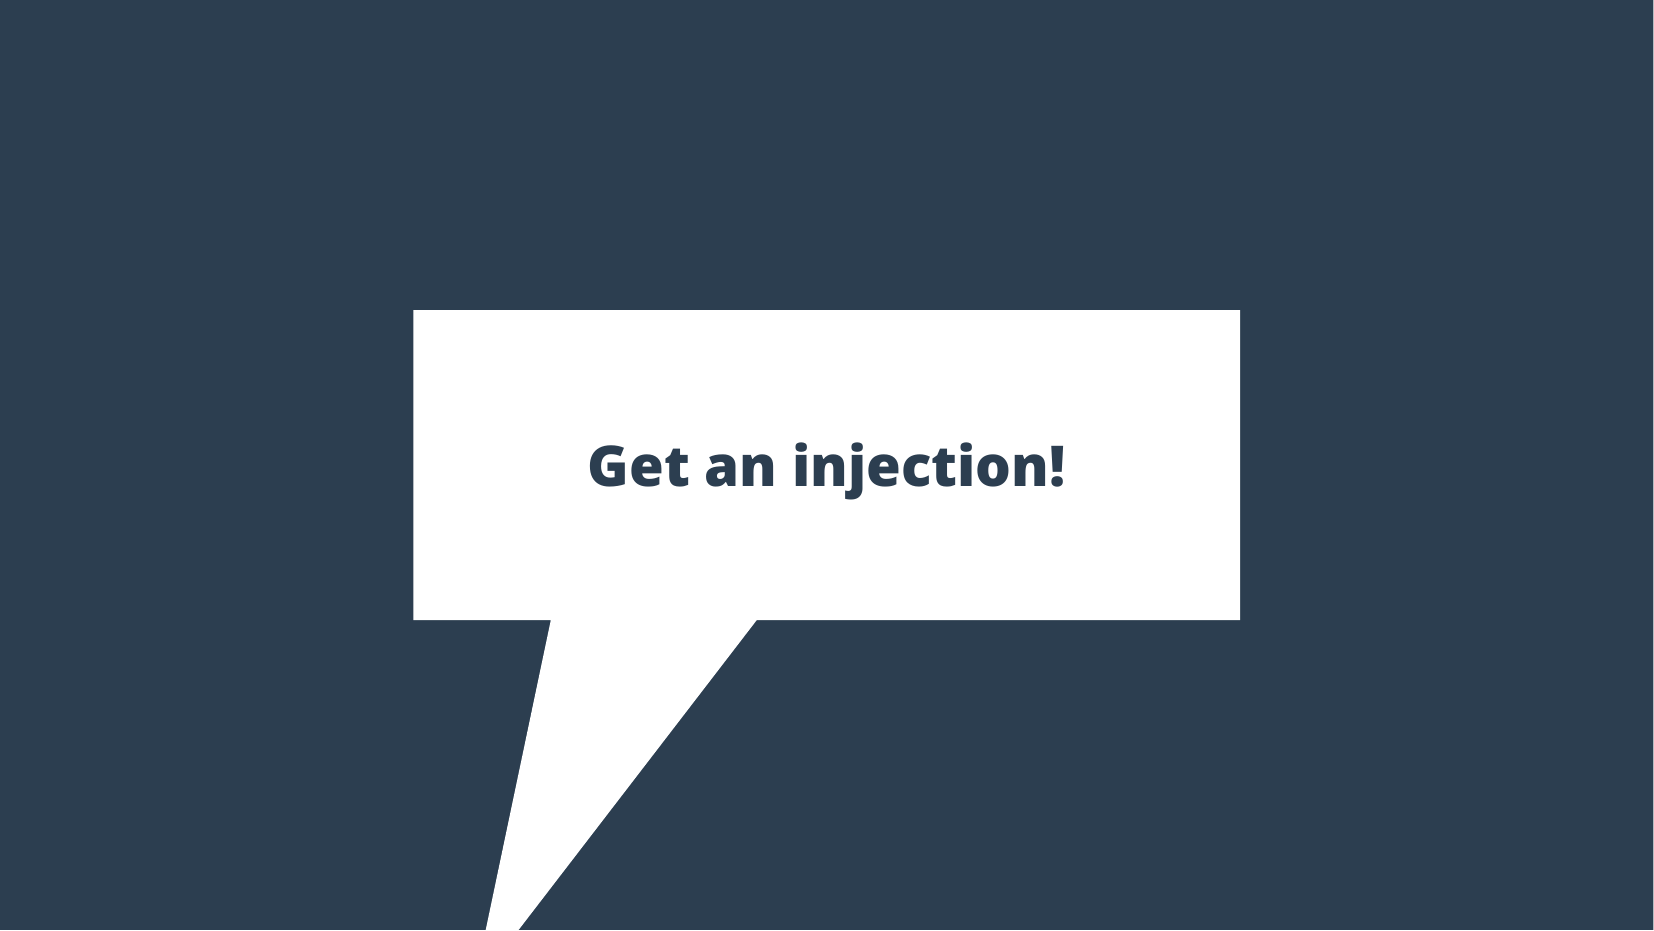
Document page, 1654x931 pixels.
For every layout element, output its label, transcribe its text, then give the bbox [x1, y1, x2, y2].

title Get an injection! [442, 332, 1211, 598]
